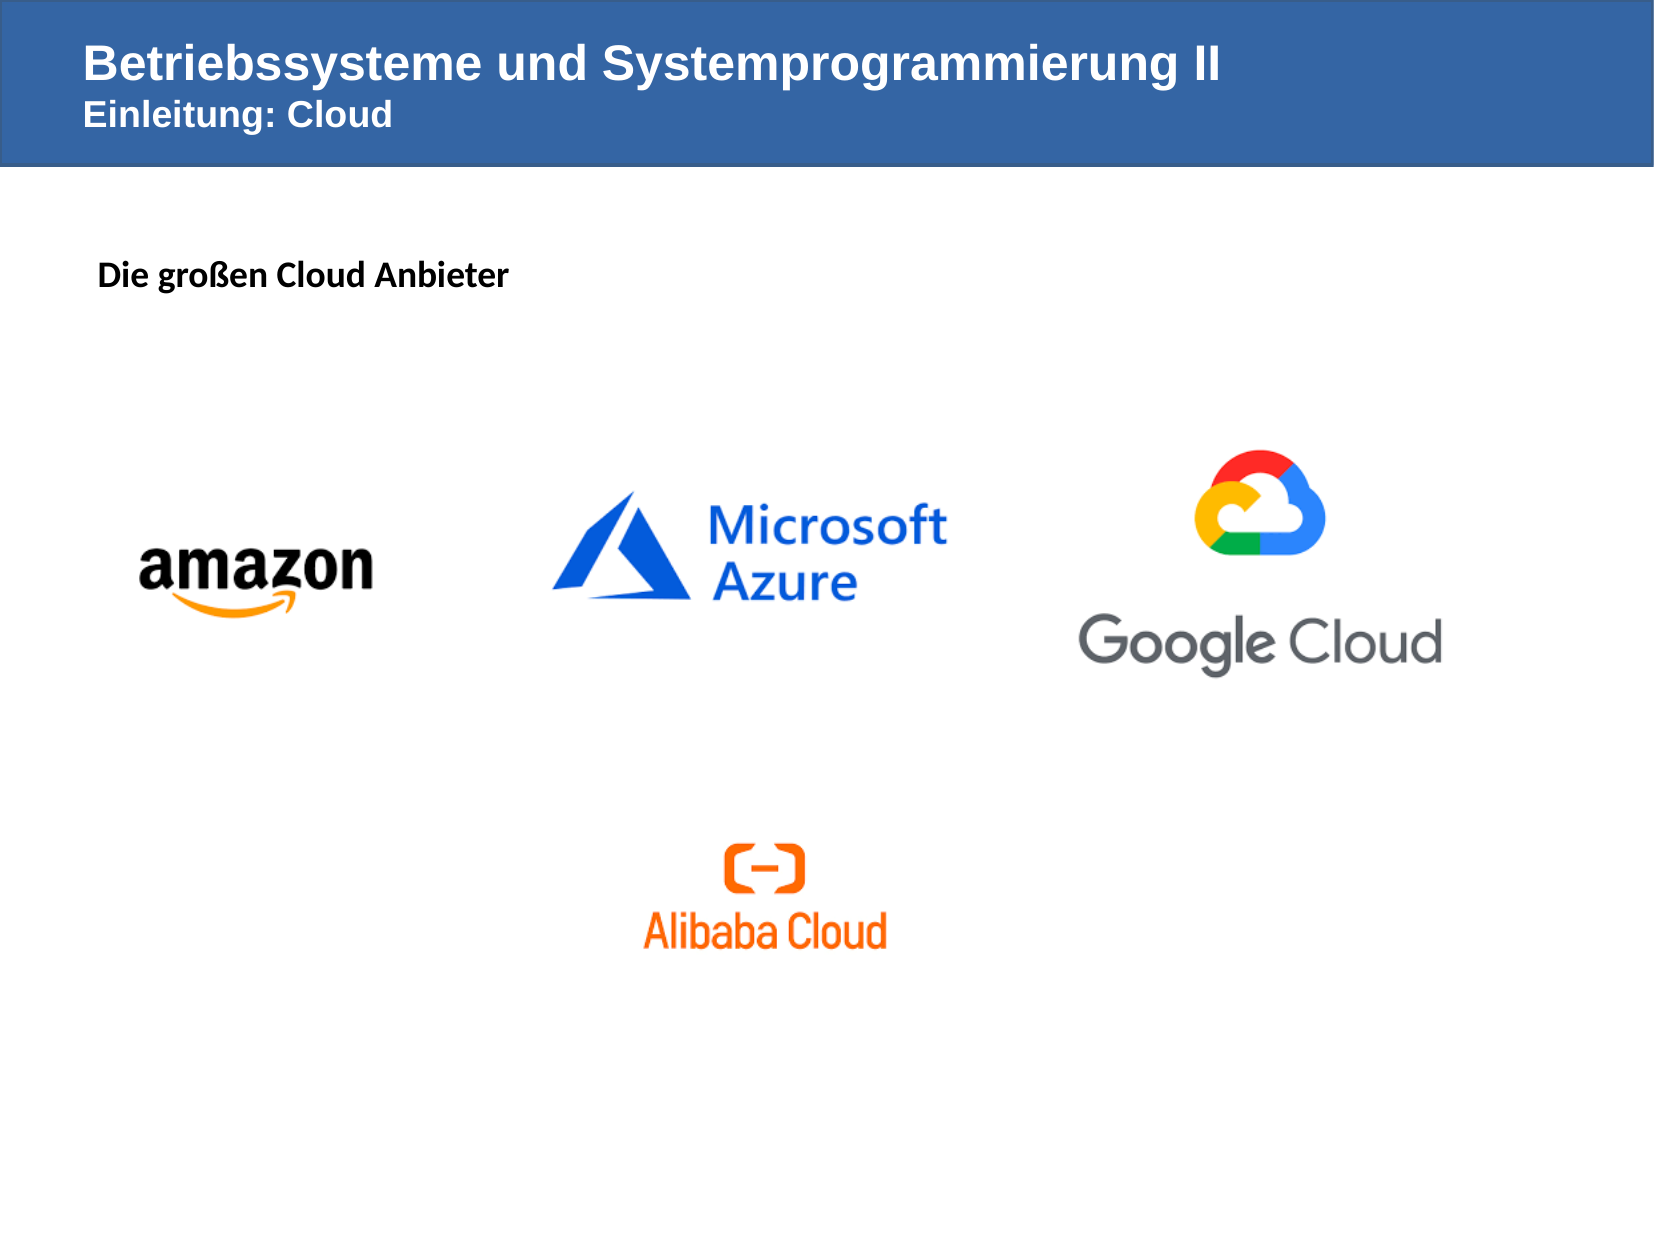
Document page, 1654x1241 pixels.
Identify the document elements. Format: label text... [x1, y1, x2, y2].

picture [106, 433, 406, 733]
title Betriebssysteme und Systemprogrammierung II Einleitung: Cloud [82, 0, 1571, 187]
picture [538, 440, 961, 652]
picture [617, 747, 917, 1047]
picture [1067, 448, 1453, 680]
text_box Die großen Cloud Anbieter [82, 242, 1548, 303]
